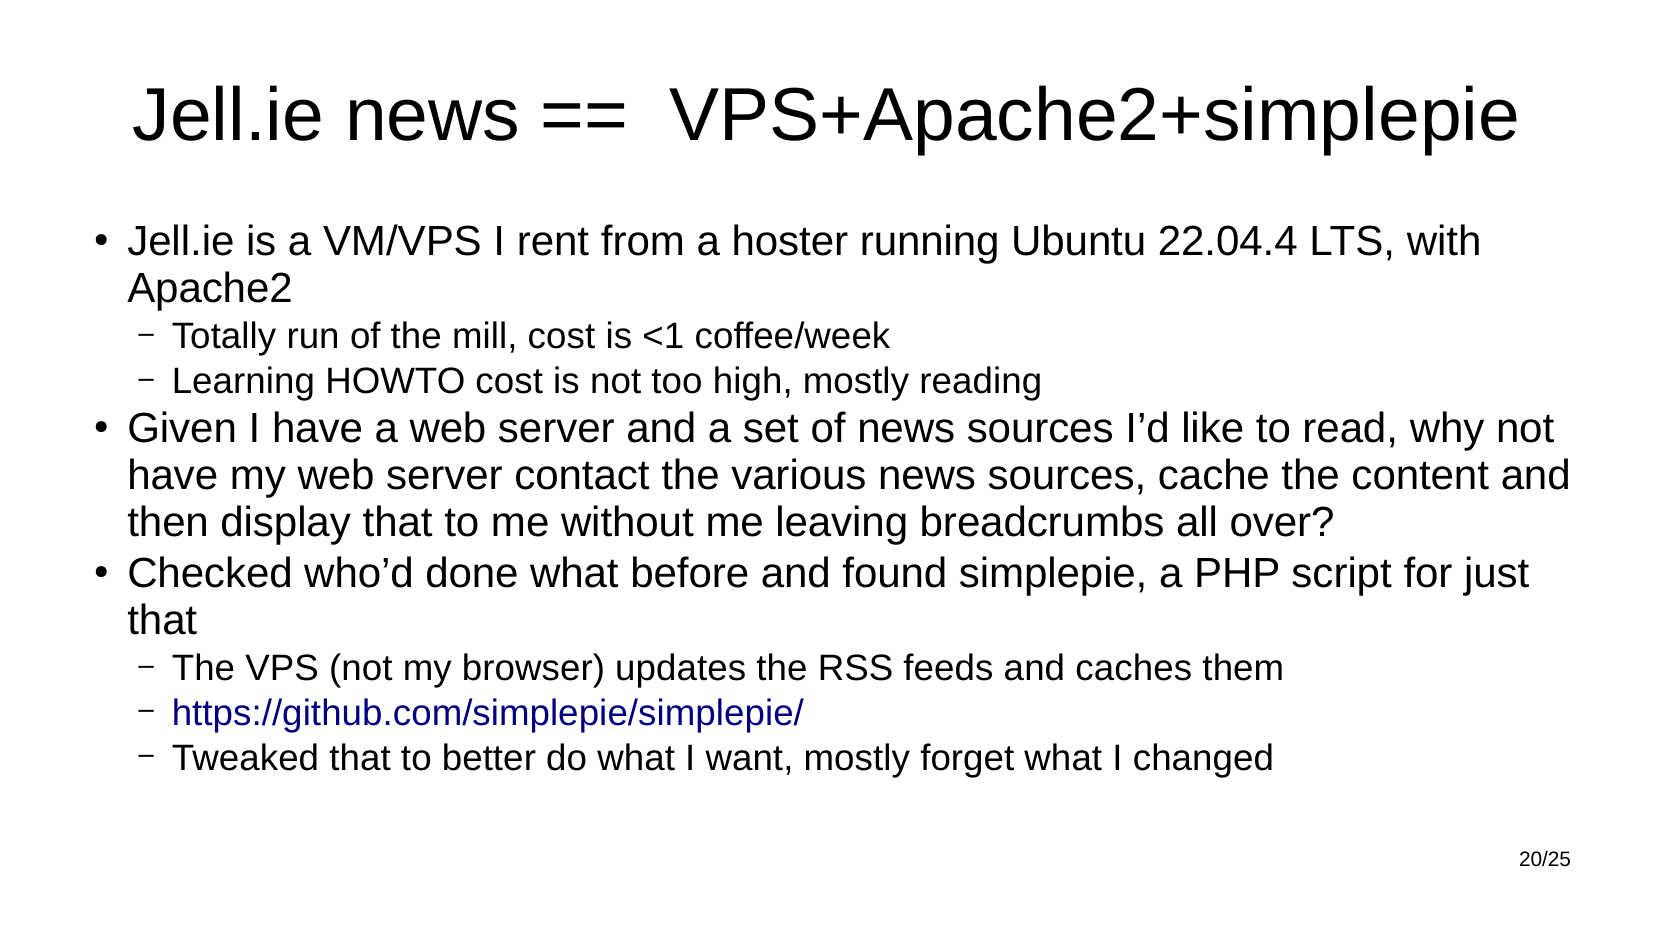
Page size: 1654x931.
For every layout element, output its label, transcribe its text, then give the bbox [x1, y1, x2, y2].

list Jell.ie is a VM/VPS I rent from a hoster running Ubuntu 22.04.4 LTS, with Apache2 Totally run of the mill, cost is <1 coffee/week Learning HOWTO cost is not too high, mostly reading Given I have a web server and a set of news sources I’d like to read, why not have my web server contact the various news sources, cache the content and then display that to me without me leaving breadcrumbs all over? Checked who’d done what before and found simplepie, a PHP script for just that The VPS (not my browser) updates the RSS feeds and caches them https://github.com/simplepie/simplepie/ Tweaked that to better do what I want, mostly forget what I changed [82, 217, 1571, 814]
title Jell.ie news == VPS+Apache2+simplepie [82, 37, 1571, 193]
